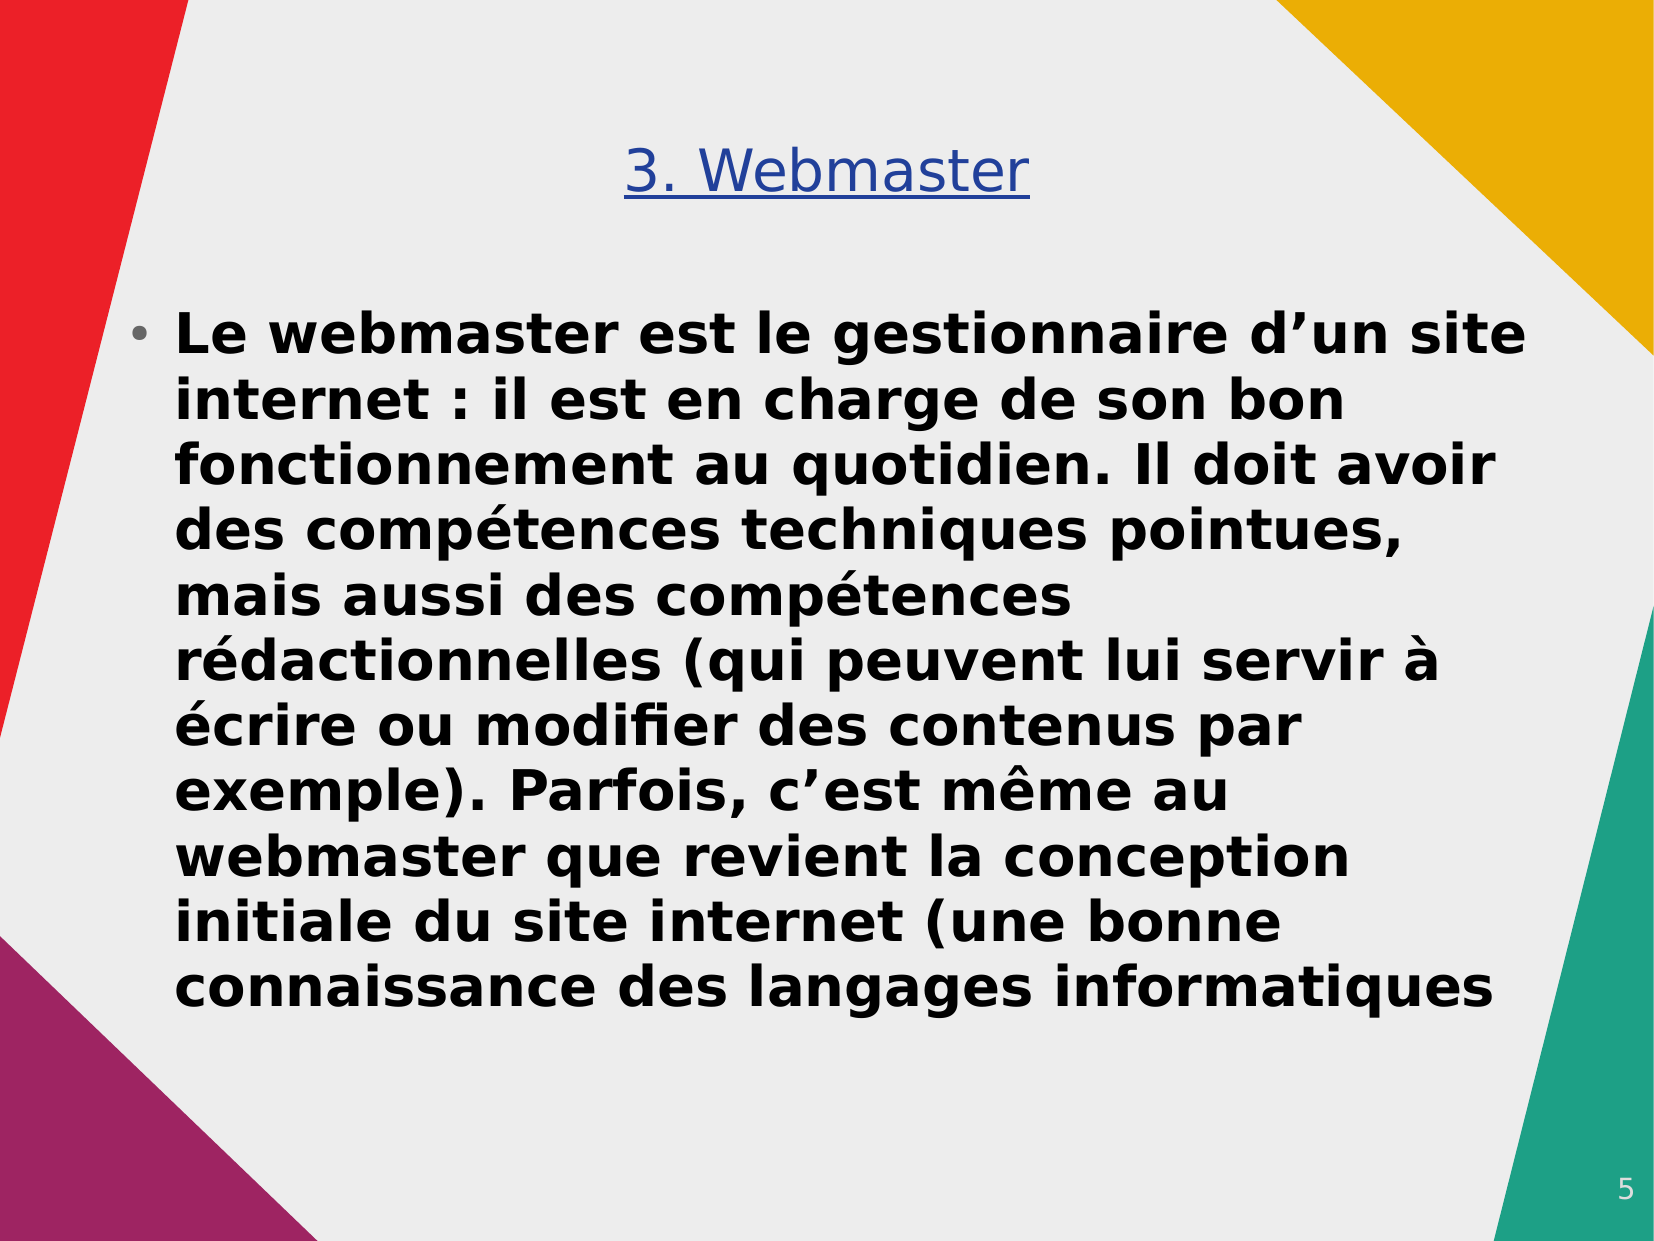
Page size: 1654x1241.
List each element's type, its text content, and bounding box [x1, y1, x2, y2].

list Le webmaster est le gestionnaire d’un site internet : il est en charge de son bon fonctionnement au quotidien. Il doit avoir des compétences techniques pointues, mais aussi des compétences rédactionnelles (qui peuvent lui servir à écrire ou modifier des contenus par exemple). Parfois, c’est même au webmaster que revient la conception initiale du site internet (une bonne connaissance des langages informatiques [114, 302, 1539, 1033]
title 3. Webmaster [114, 73, 1539, 271]
